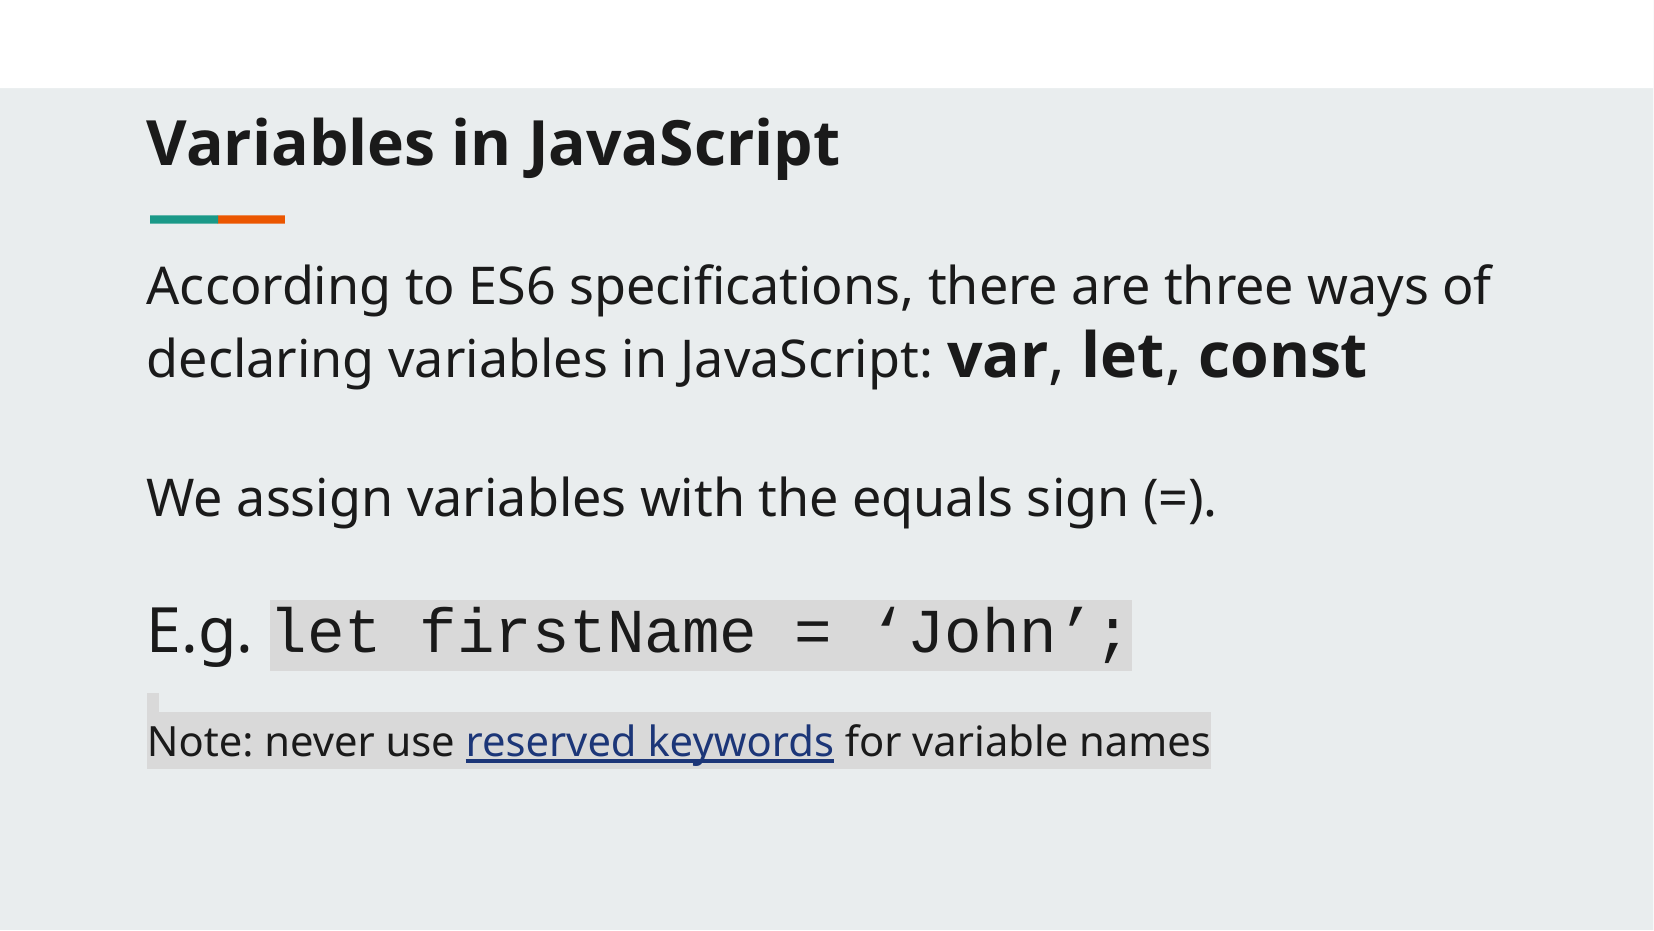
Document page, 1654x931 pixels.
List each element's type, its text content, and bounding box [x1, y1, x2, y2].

title Variables in JavaScript According to ES6 specifications, there are three ways of declaring variables in JavaScript: var, let, const We assign variables with the equals sign (=). E.g. let firstName = ‘John’; Note: never use reserved keywords for variable names [131, 87, 1523, 389]
